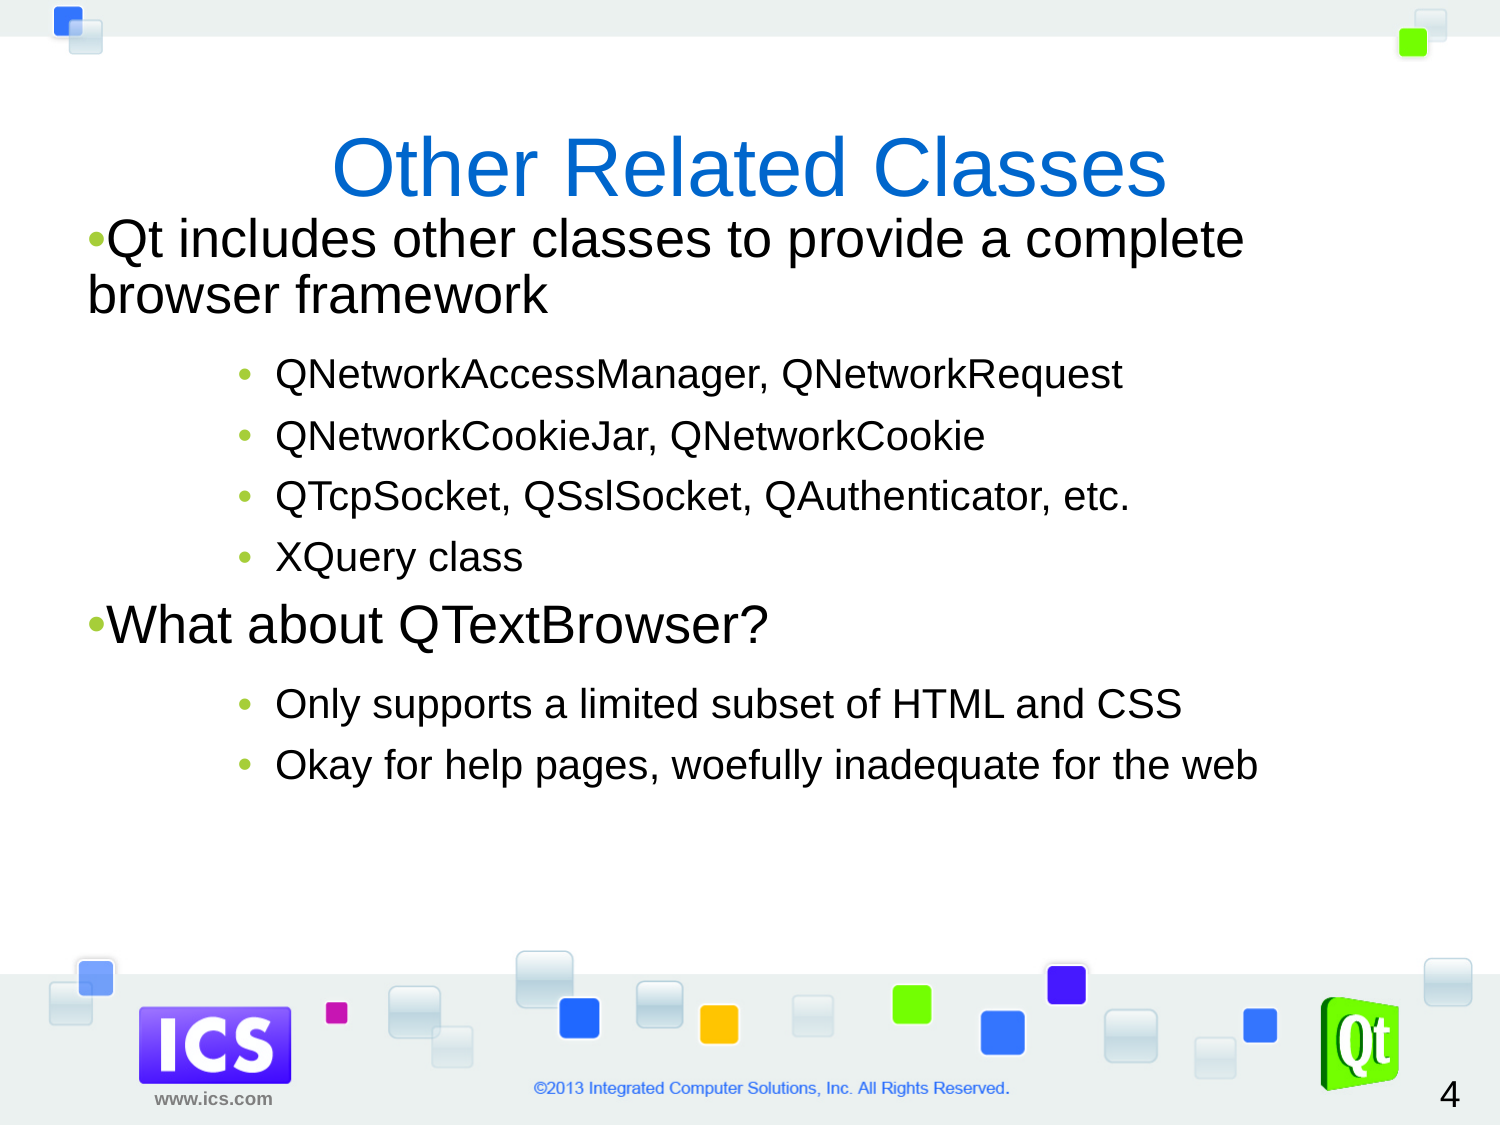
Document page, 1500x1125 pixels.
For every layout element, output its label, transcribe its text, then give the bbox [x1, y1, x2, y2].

list Qt includes other classes to provide a complete browser framework QNetworkAccessManager, QNetworkRequest QNetworkCookieJar, QNetworkCookie QTcpSocket, QSslSocket, QAuthenticator, etc. XQuery class What about QTextBrowser? Only supports a limited subset of HTML and CSS Okay for help pages, woefully inadequate for the web [87, 212, 1438, 940]
title Other Related Classes [112, 50, 1388, 212]
picture [0, 950, 1500, 1125]
picture [0, 0, 1500, 62]
